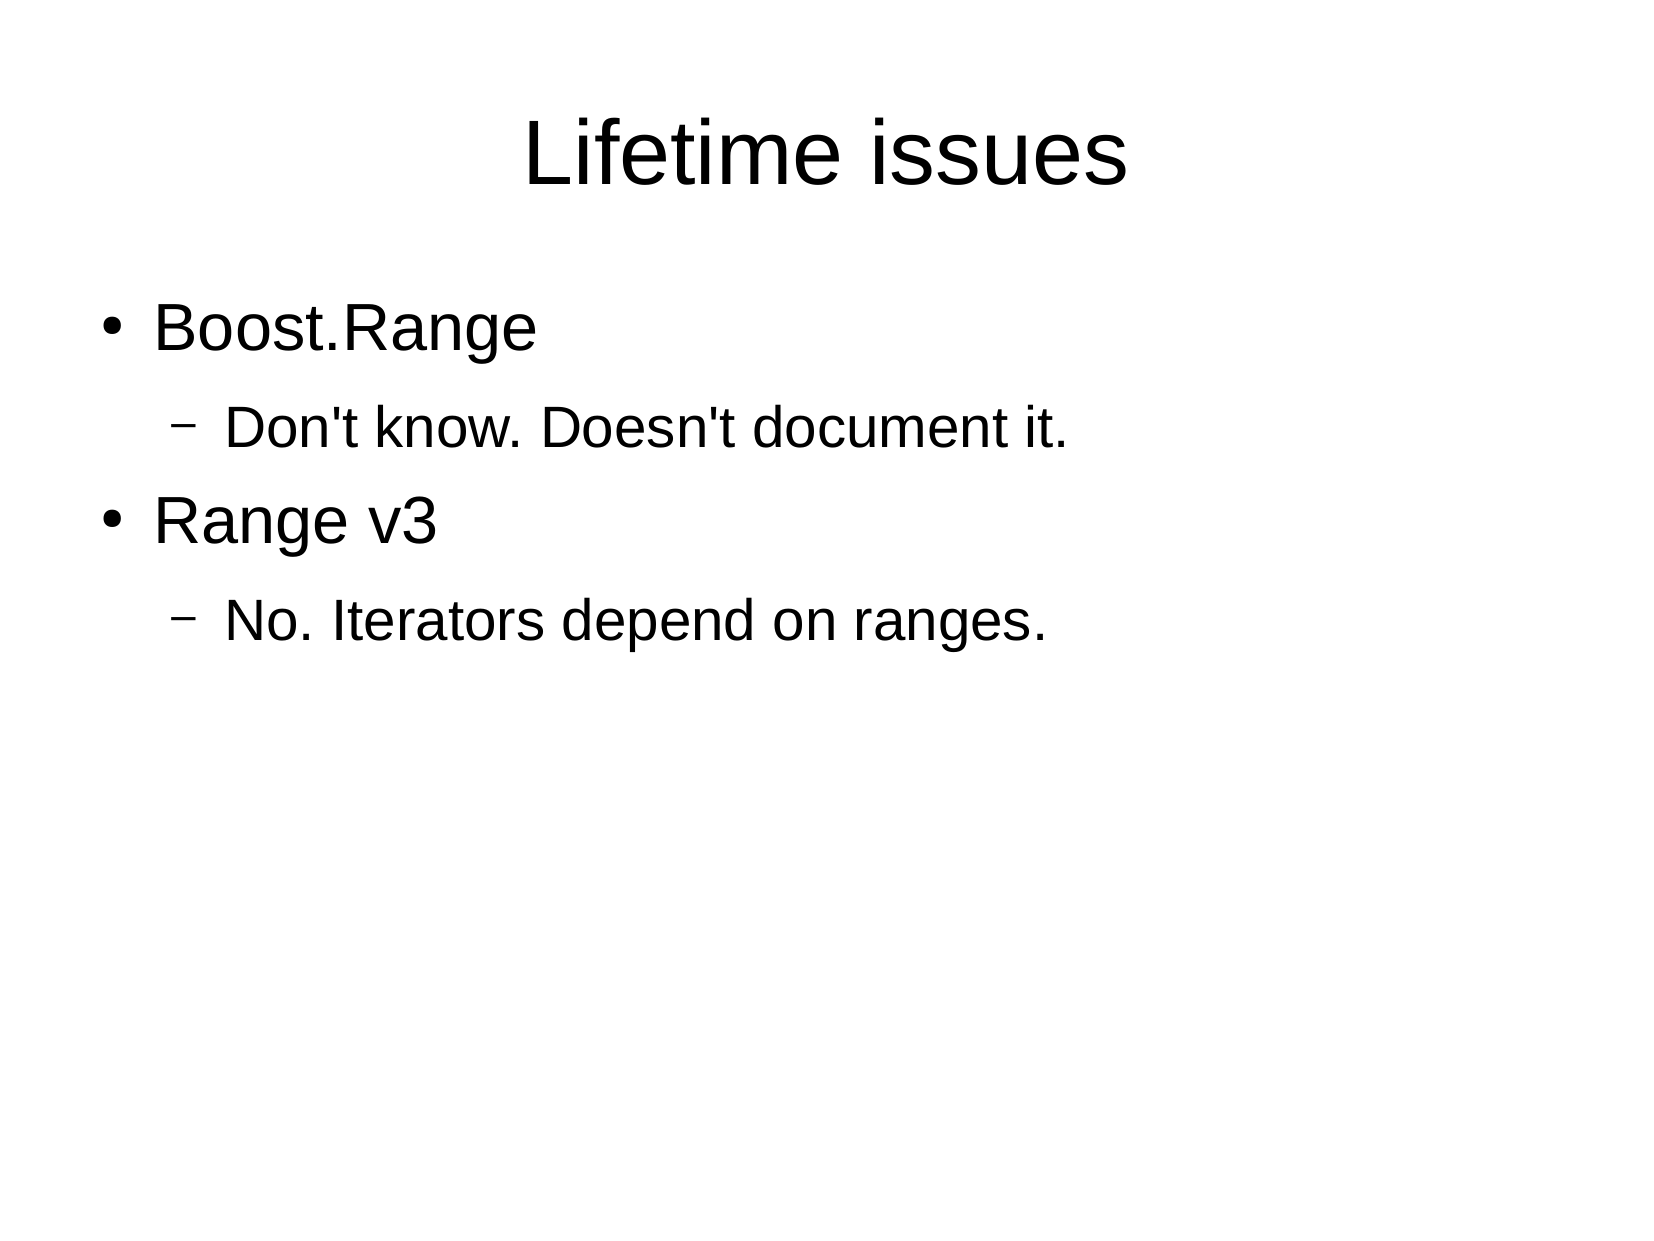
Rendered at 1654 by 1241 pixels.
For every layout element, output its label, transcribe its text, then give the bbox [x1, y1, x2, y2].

list Boost.Range Don't know. Doesn't document it. Range v3 No. Iterators depend on ranges. [82, 290, 1571, 901]
title Lifetime issues [82, 49, 1571, 257]
